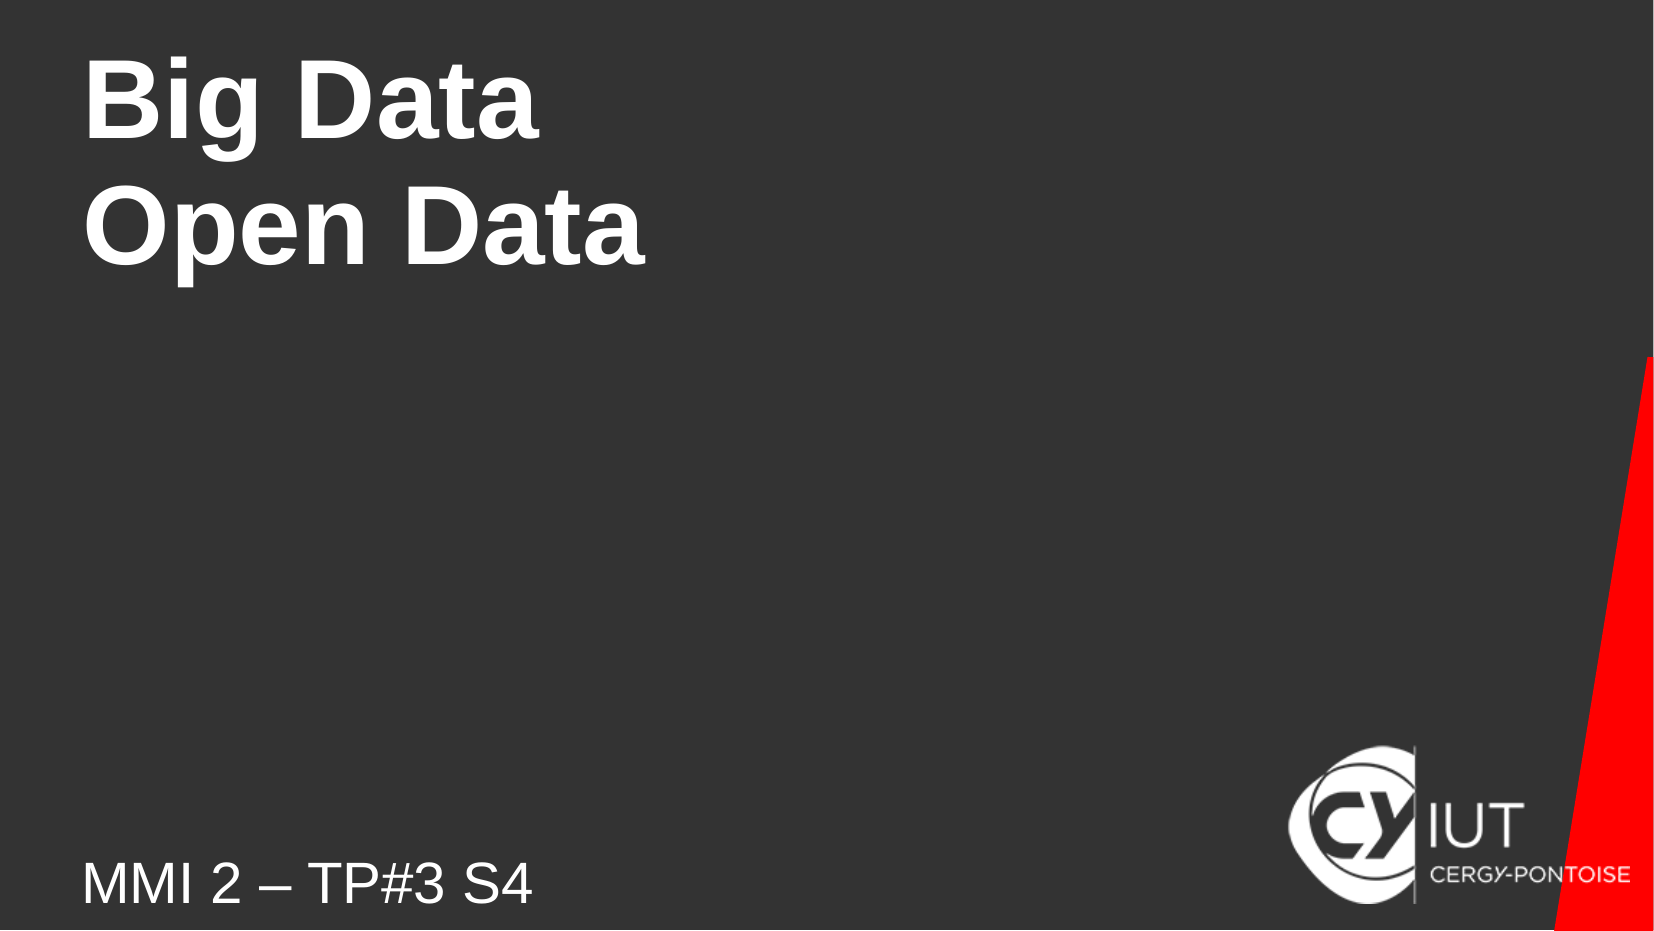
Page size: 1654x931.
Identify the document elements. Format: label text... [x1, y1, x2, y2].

title MMI 2 – TP#3 S4 [81, 805, 1134, 931]
text_box [1554, 356, 1654, 931]
picture [1284, 744, 1630, 904]
title Big Data Open Data [82, 36, 1571, 288]
